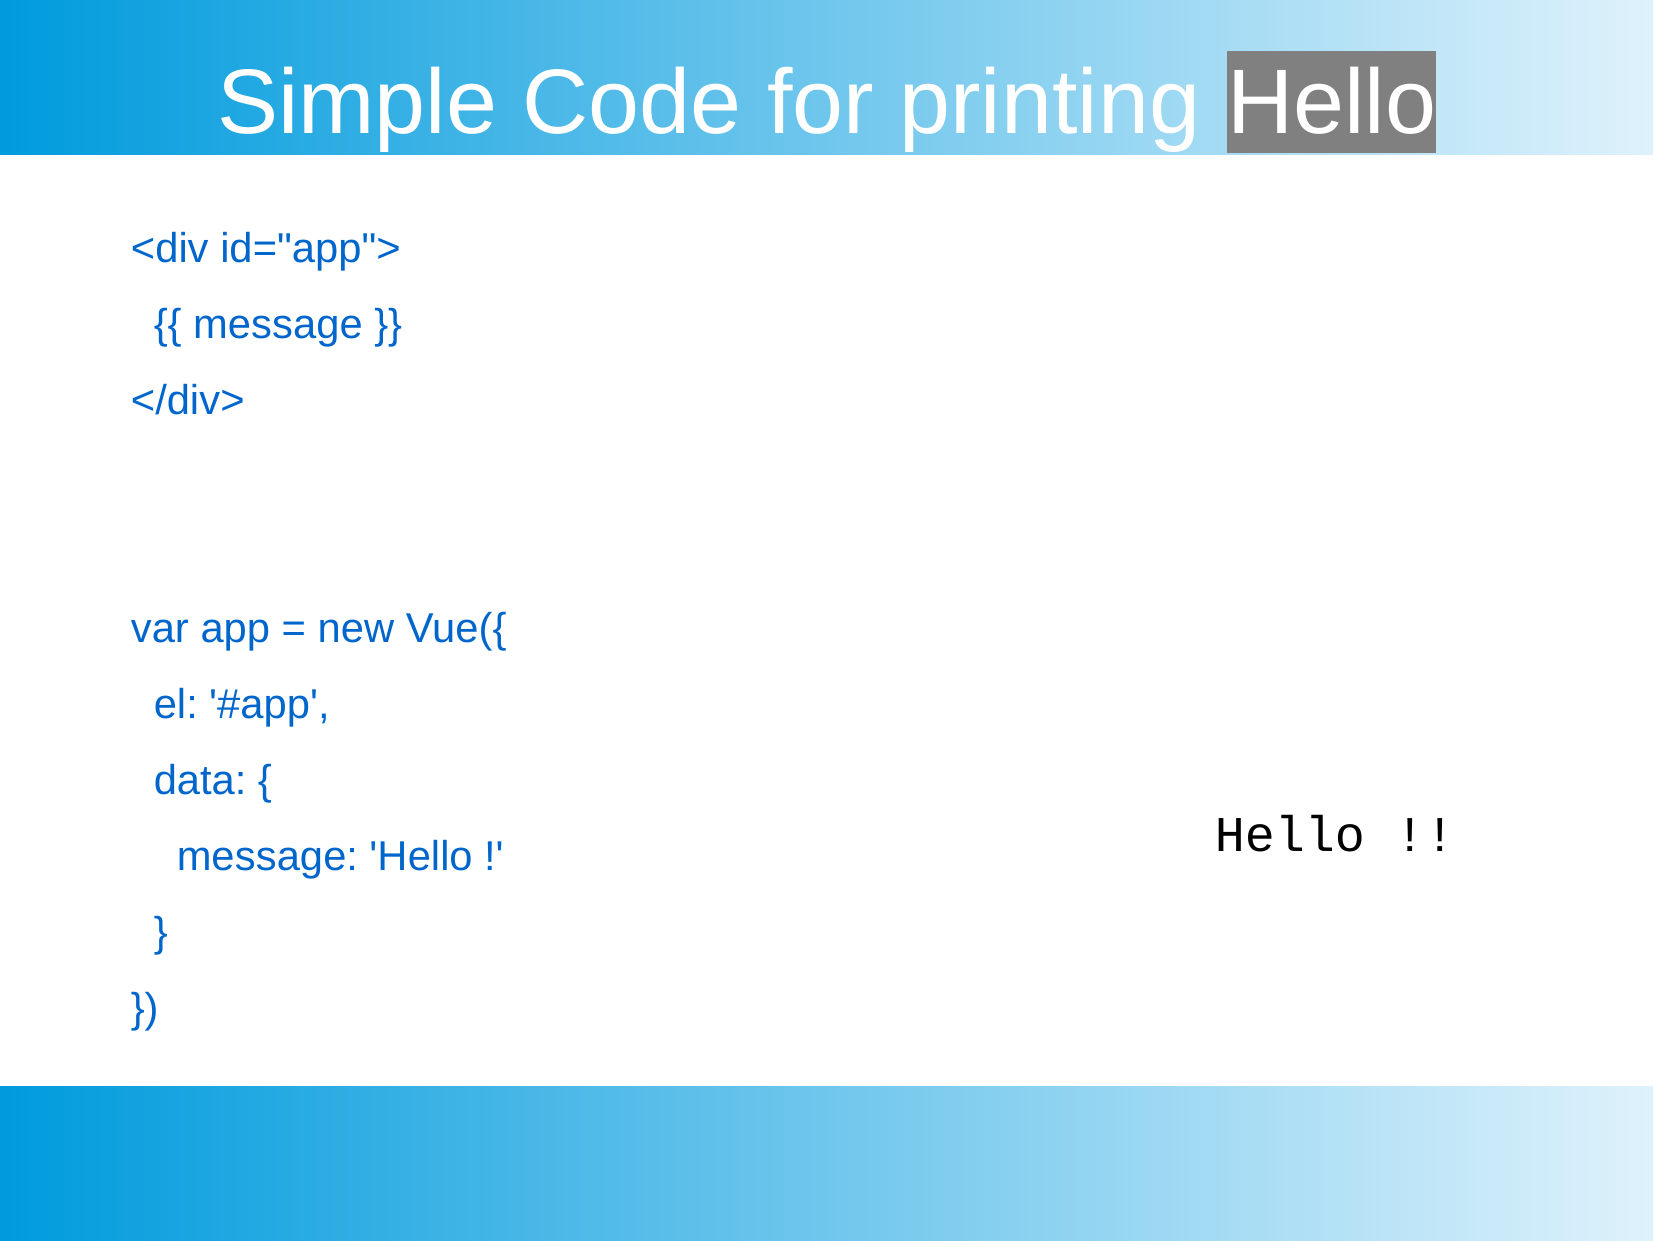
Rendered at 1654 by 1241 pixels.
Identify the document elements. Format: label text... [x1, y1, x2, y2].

title Simple Code for printing Hello [82, 49, 1571, 155]
list <div id="app"> {{ message }} </div> var app = new Vue({ el: '#app', data: { message: 'Hello !' } }) [60, 225, 1549, 430]
text_box Hello !! [1200, 802, 1555, 1006]
